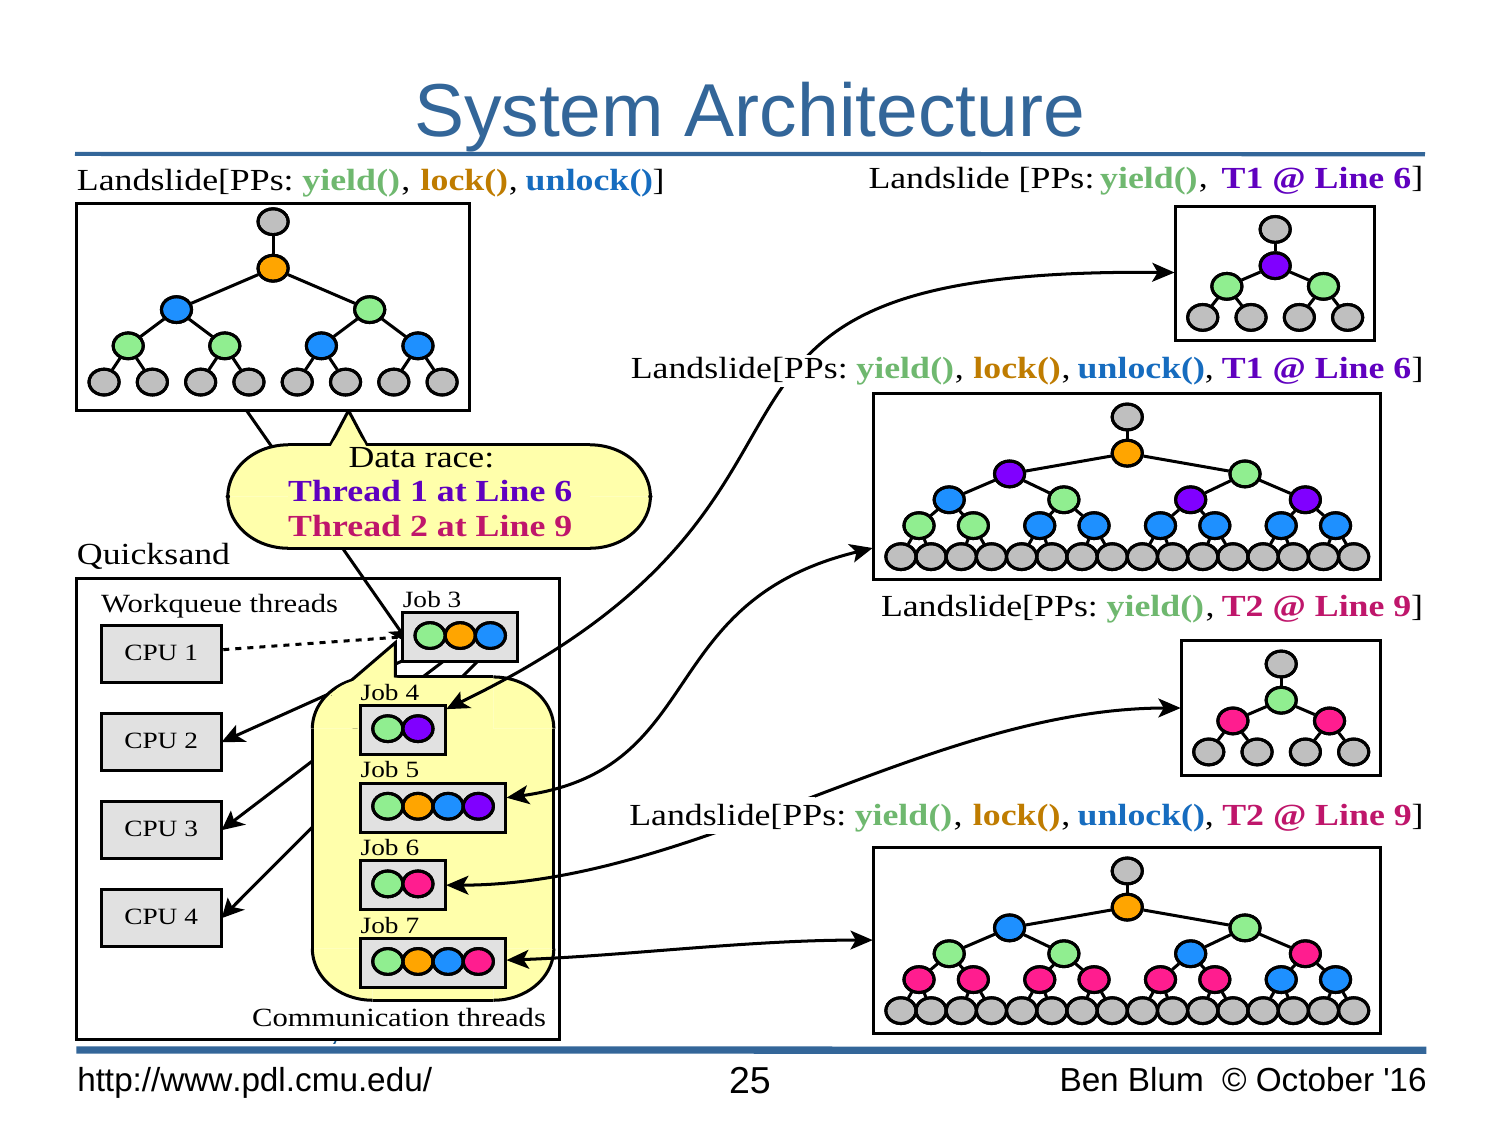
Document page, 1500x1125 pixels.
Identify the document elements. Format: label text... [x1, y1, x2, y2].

title System Architecture [112, 50, 1388, 149]
picture [75, 149, 1426, 1051]
